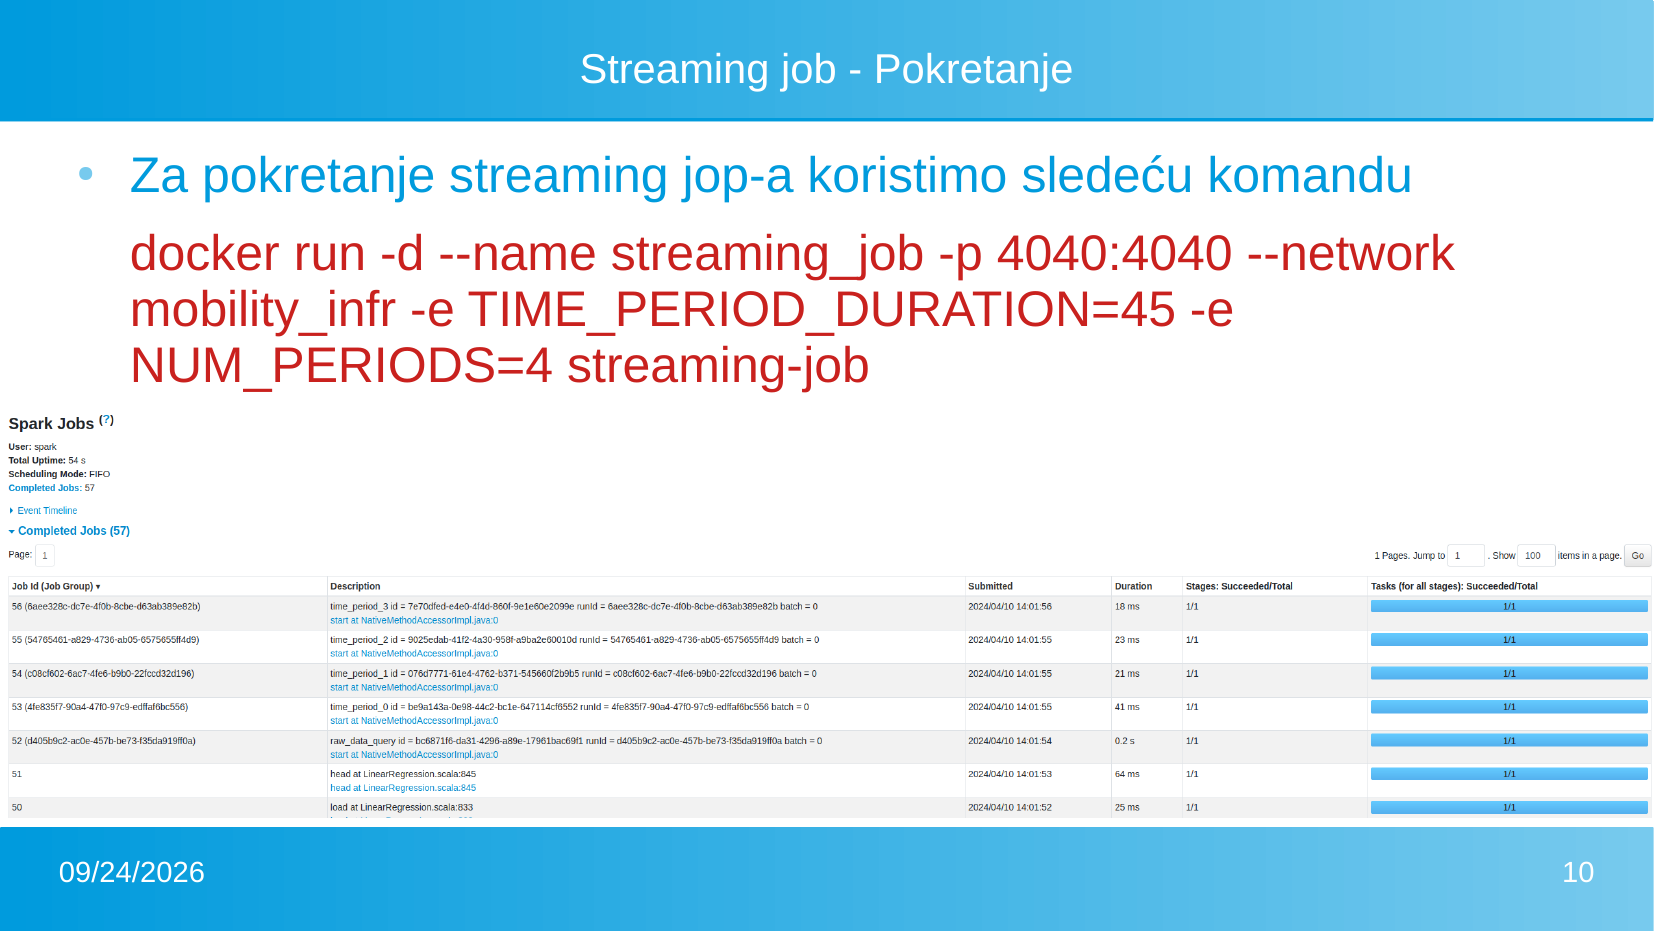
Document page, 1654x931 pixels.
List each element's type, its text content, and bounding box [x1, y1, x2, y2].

picture [1, 402, 1654, 818]
title Streaming job - Pokretanje [59, 29, 1595, 108]
list Za pokretanje streaming jop-a koristimo sledeću komandu docker run -d --name streaming_job -p 4040:4040 --network mobility_infr -e TIME_PERIOD_DURATION=45 -e NUM_PERIODS=4 streaming-job [59, 147, 1595, 402]
